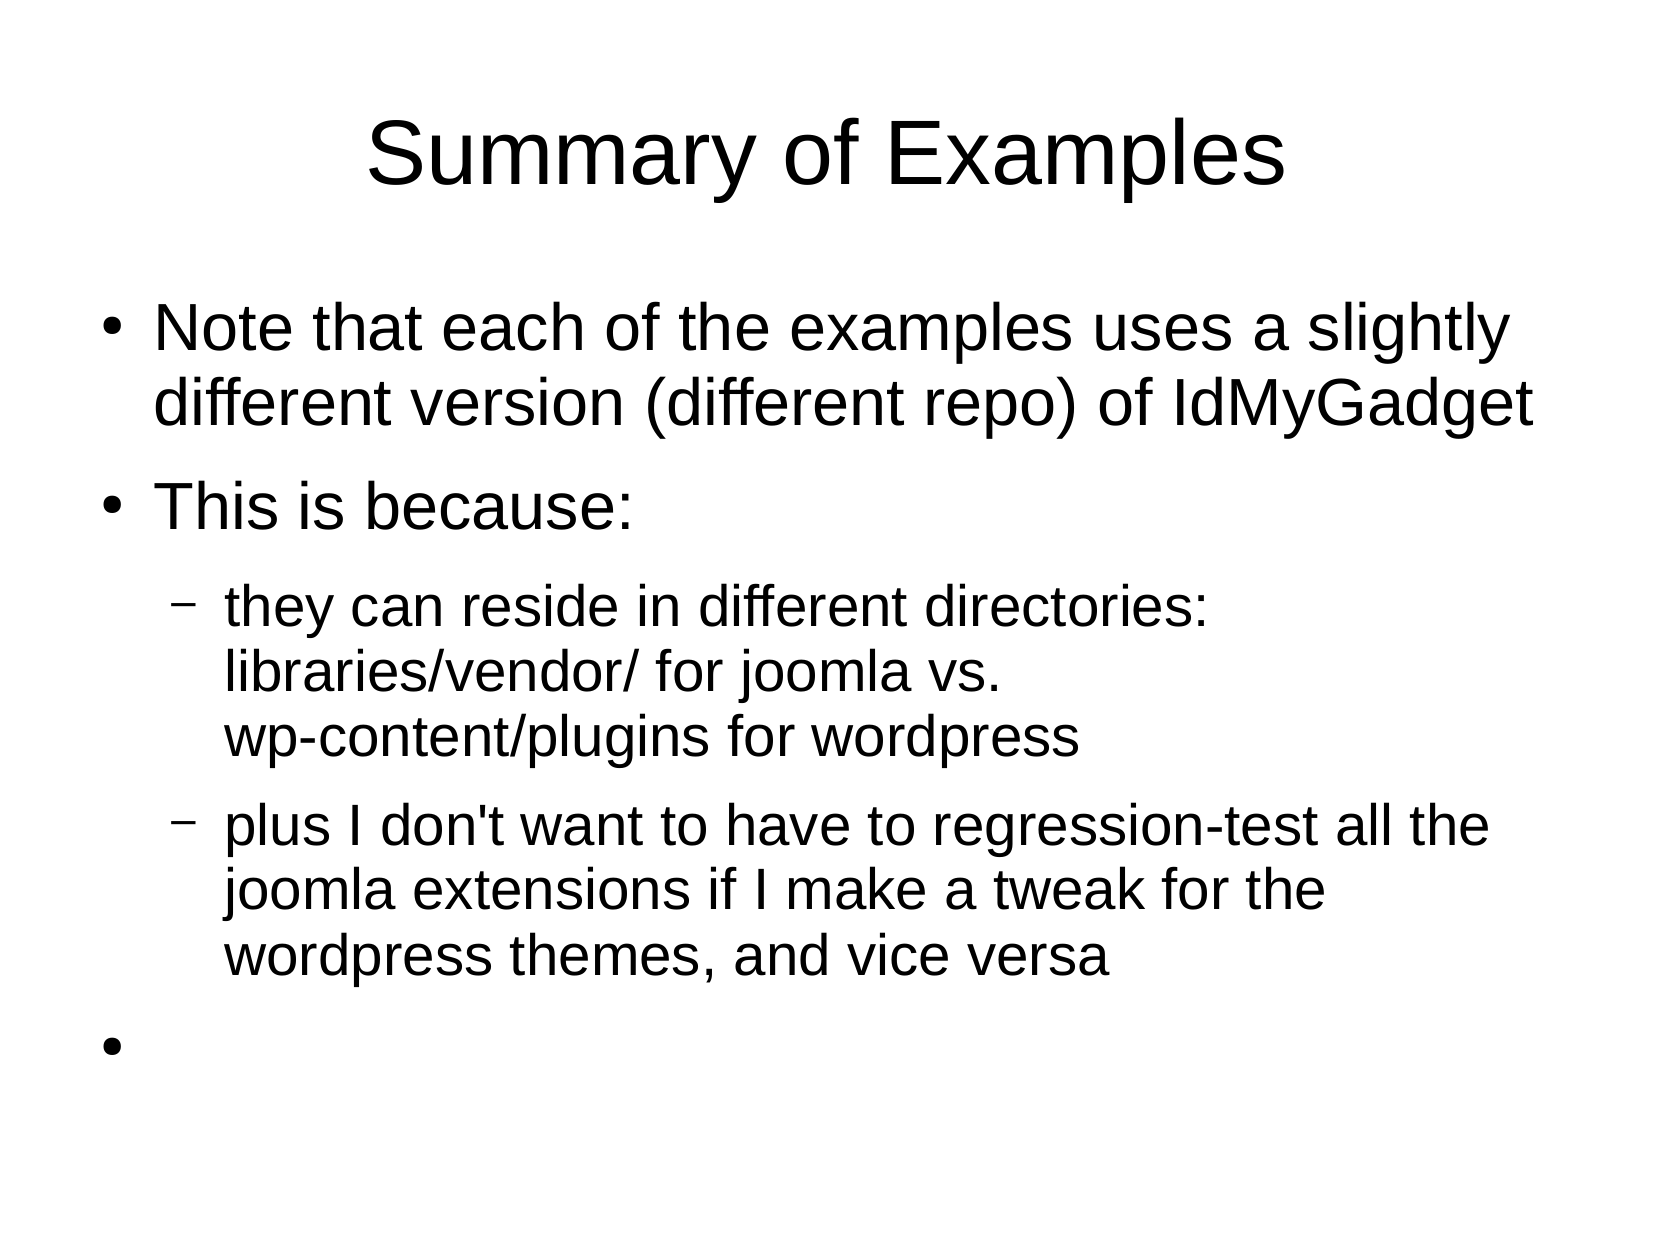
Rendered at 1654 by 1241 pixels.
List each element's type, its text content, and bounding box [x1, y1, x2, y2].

title Summary of Examples [82, 49, 1571, 257]
list Note that each of the examples uses a slightly different version (different repo) of IdMyGadget This is because: they can reside in different directories: libraries/vendor/ for joomla vs. wp-content/plugins for wordpress plus I don't want to have to regression-test all the joomla extensions if I make a tweak for the wordpress themes, and vice versa [82, 290, 1571, 1010]
